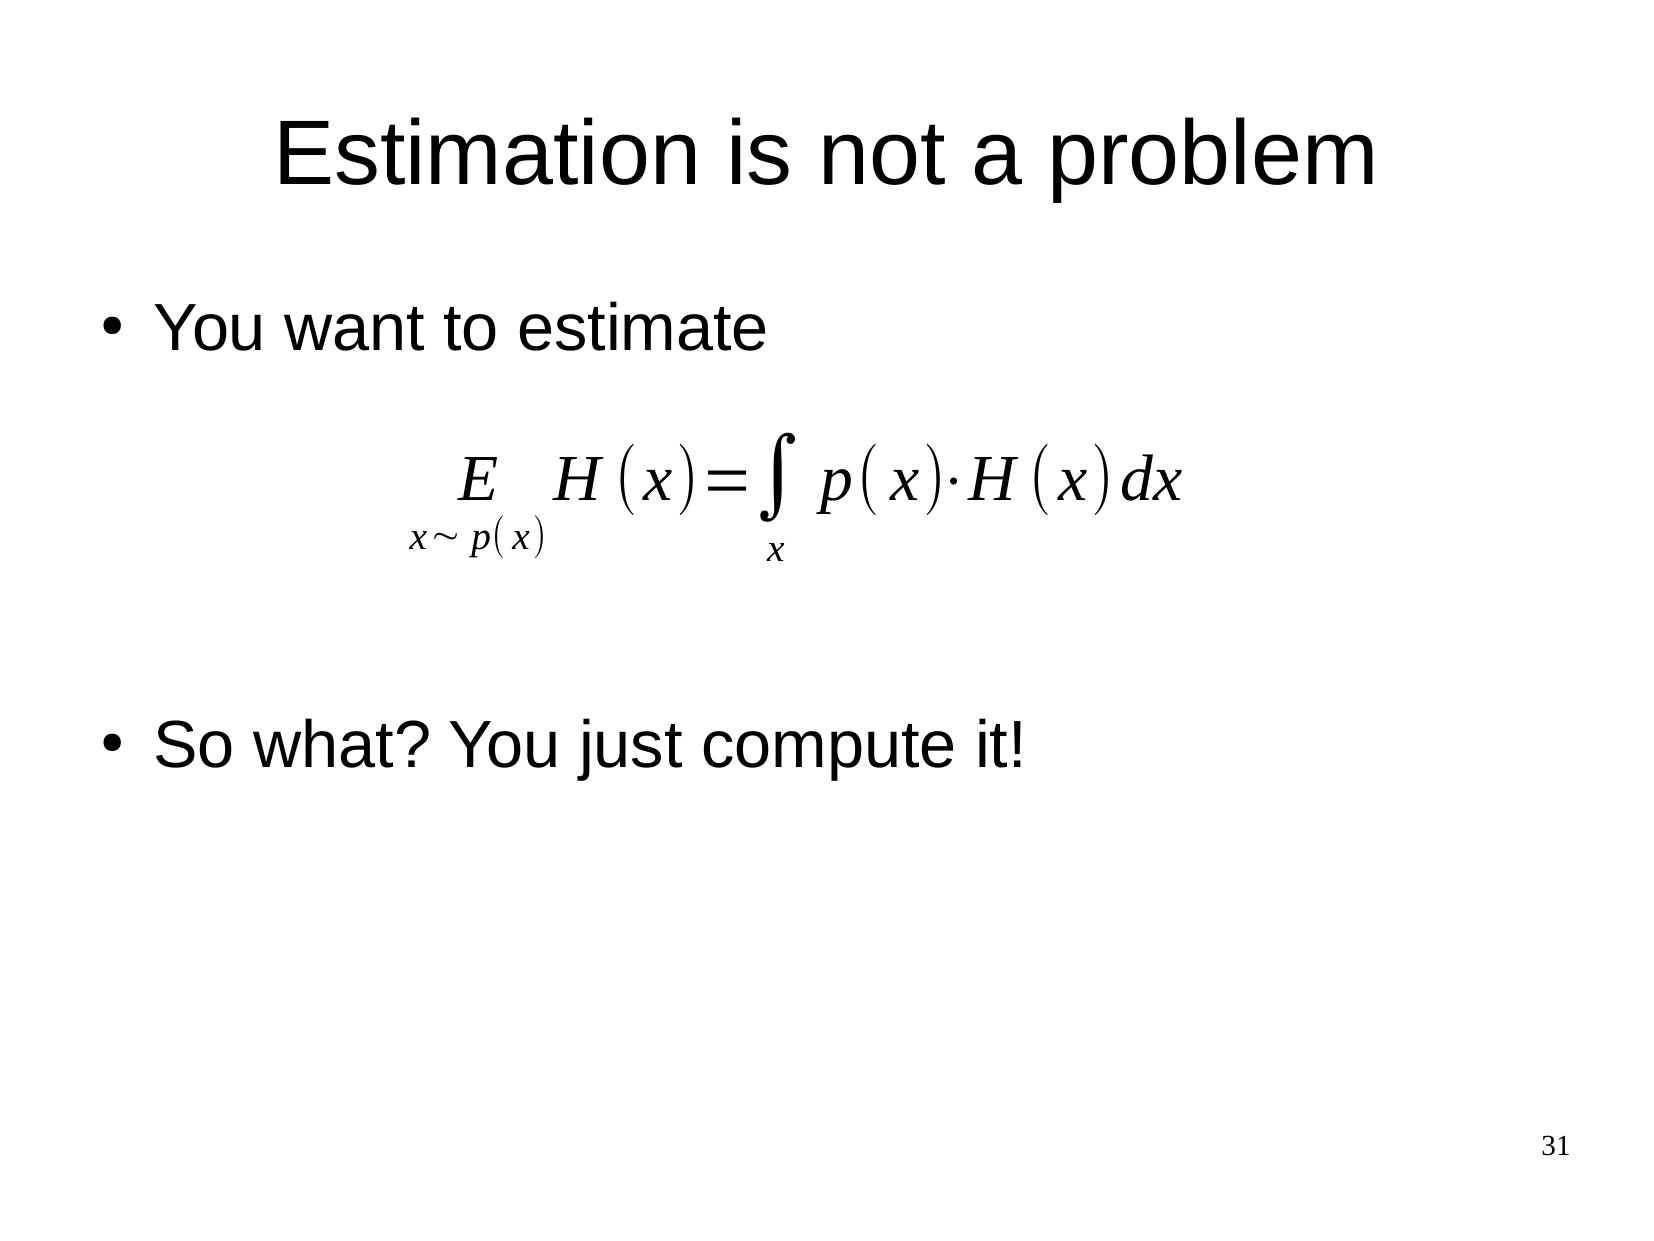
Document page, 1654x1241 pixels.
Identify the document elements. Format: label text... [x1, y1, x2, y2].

list You want to estimate So what? You just compute it! [82, 290, 1571, 1010]
chart [393, 426, 1203, 570]
title Estimation is not a problem [82, 49, 1571, 257]
